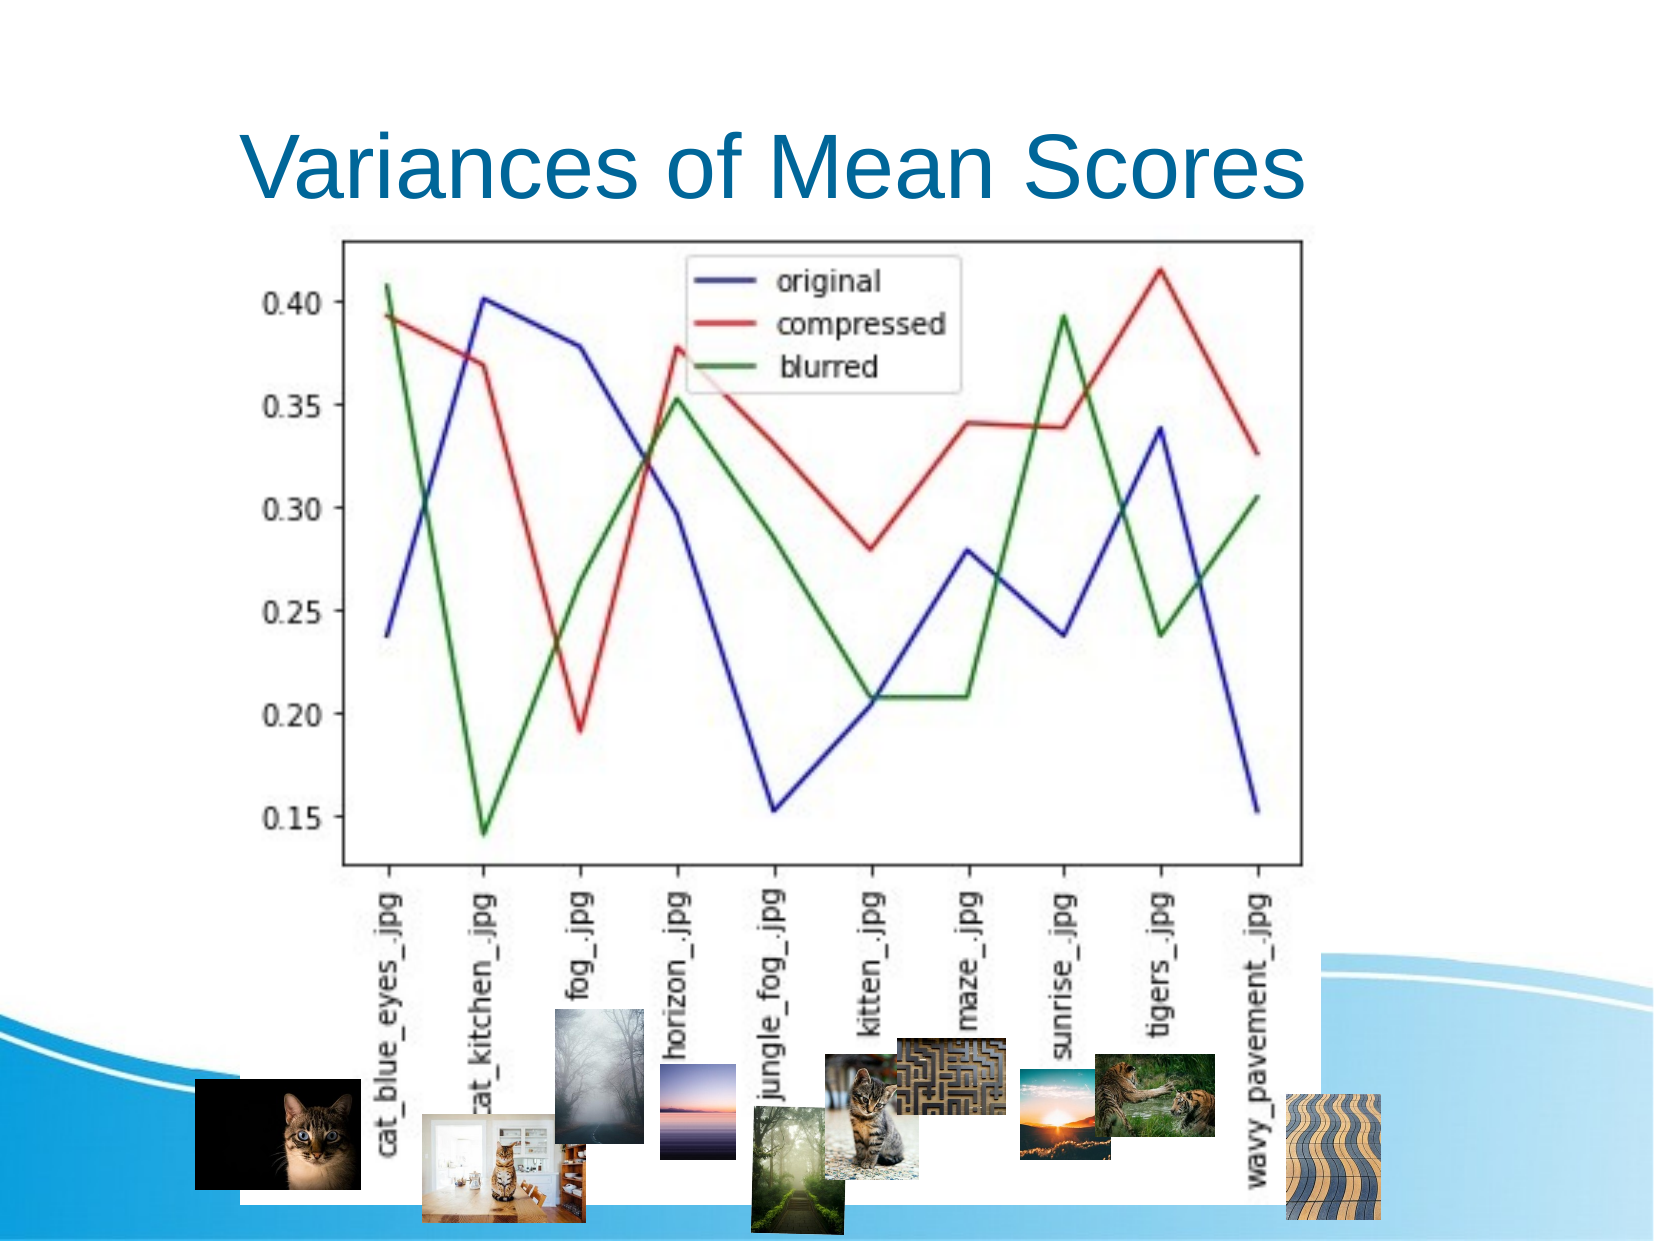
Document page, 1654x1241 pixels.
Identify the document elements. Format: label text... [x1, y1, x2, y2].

picture [0, 224, 1654, 1241]
title Variances of Mean Scores [30, 62, 1519, 271]
